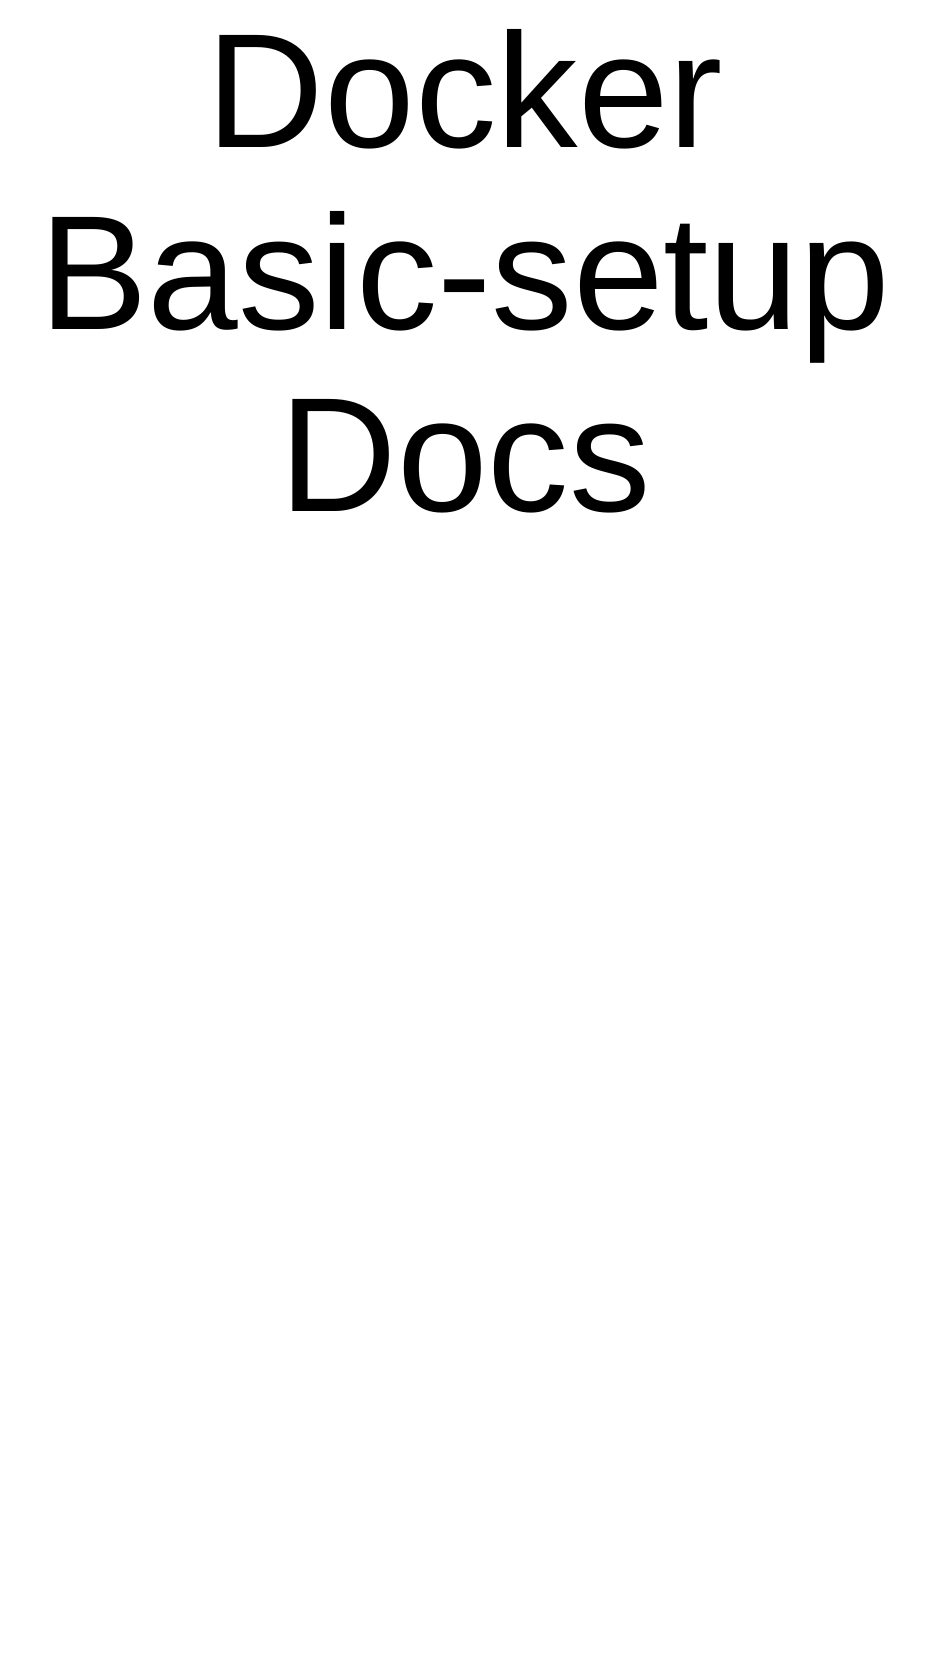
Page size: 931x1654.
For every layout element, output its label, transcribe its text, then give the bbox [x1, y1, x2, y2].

title Docker Basic-setup Docs [0, 0, 931, 547]
